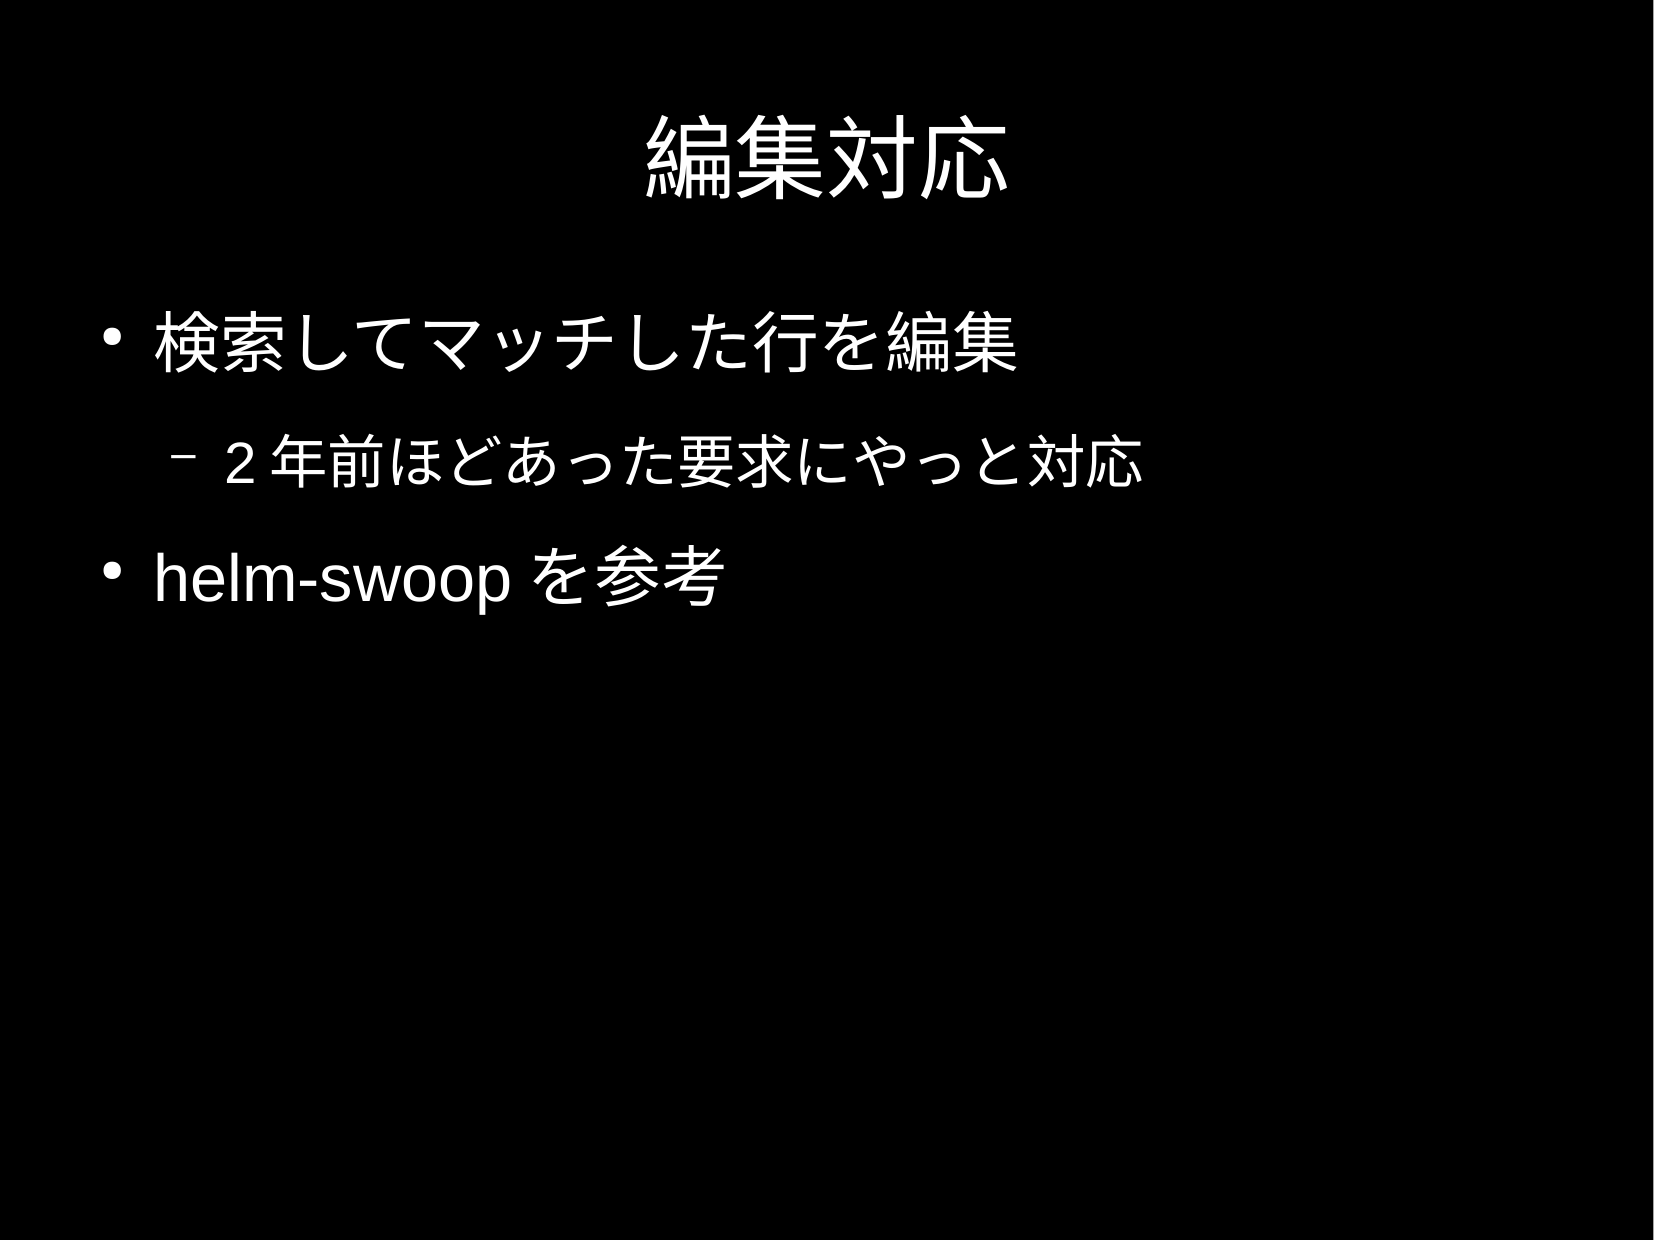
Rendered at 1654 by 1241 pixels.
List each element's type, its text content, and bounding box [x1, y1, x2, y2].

list 検索してマッチした行を編集 2年前ほどあった要求にやっと対応 helm-swoopを参考 [82, 290, 1571, 1010]
title 編集対応 [82, 49, 1571, 257]
